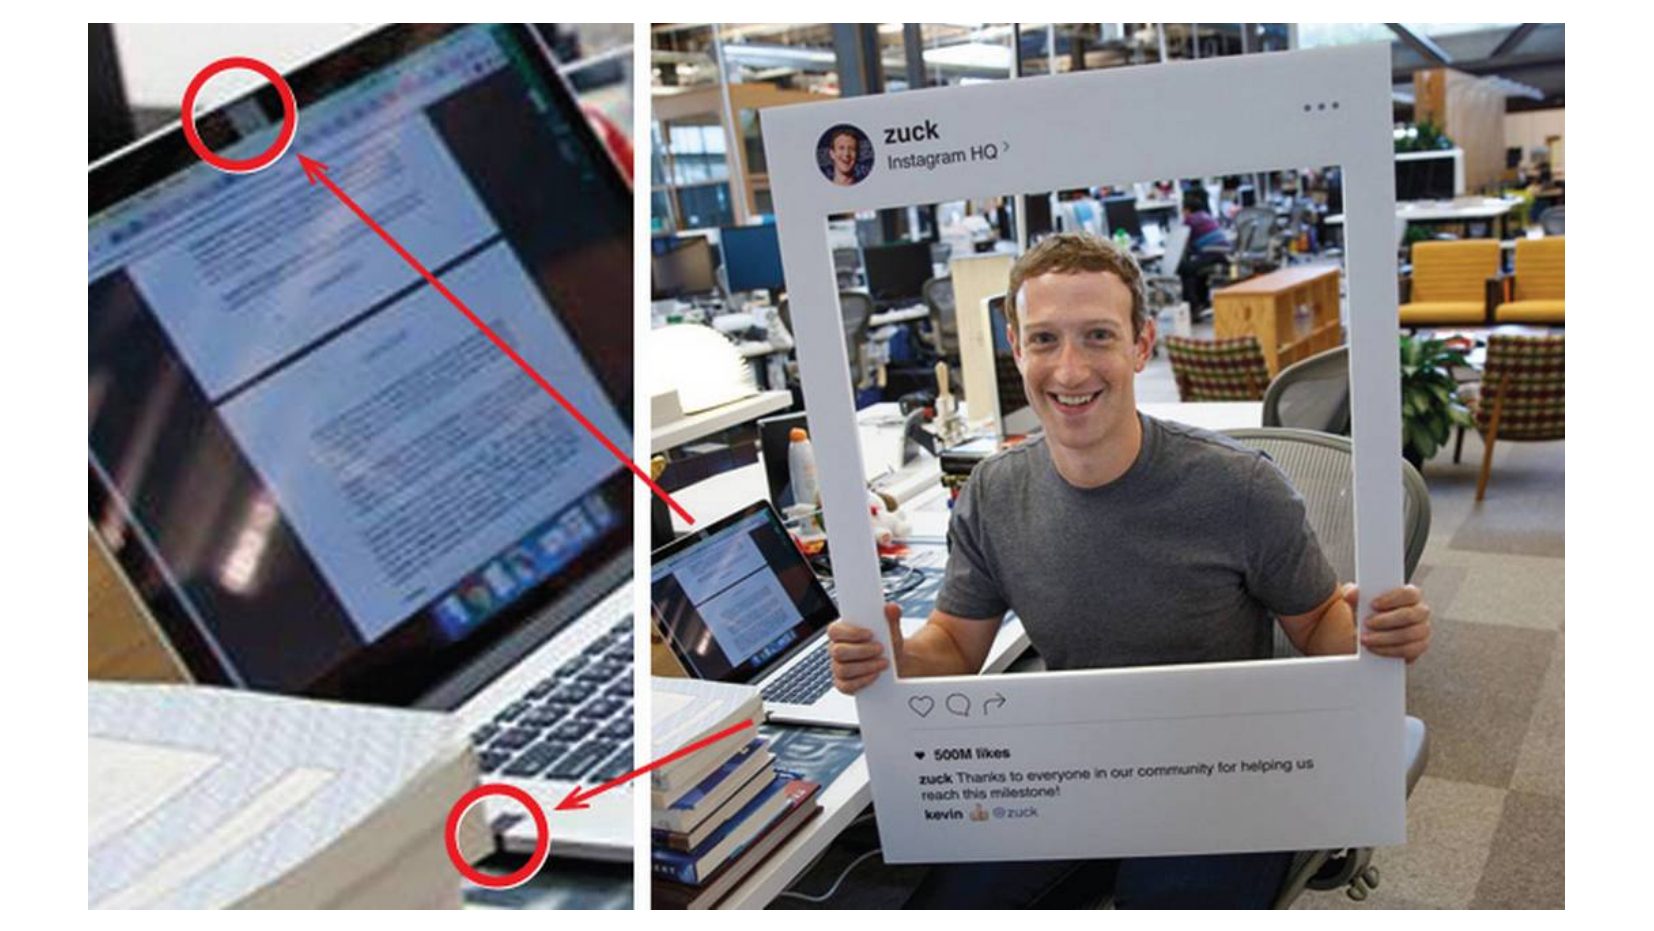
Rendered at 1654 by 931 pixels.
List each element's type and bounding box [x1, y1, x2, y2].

picture [88, 23, 1565, 910]
